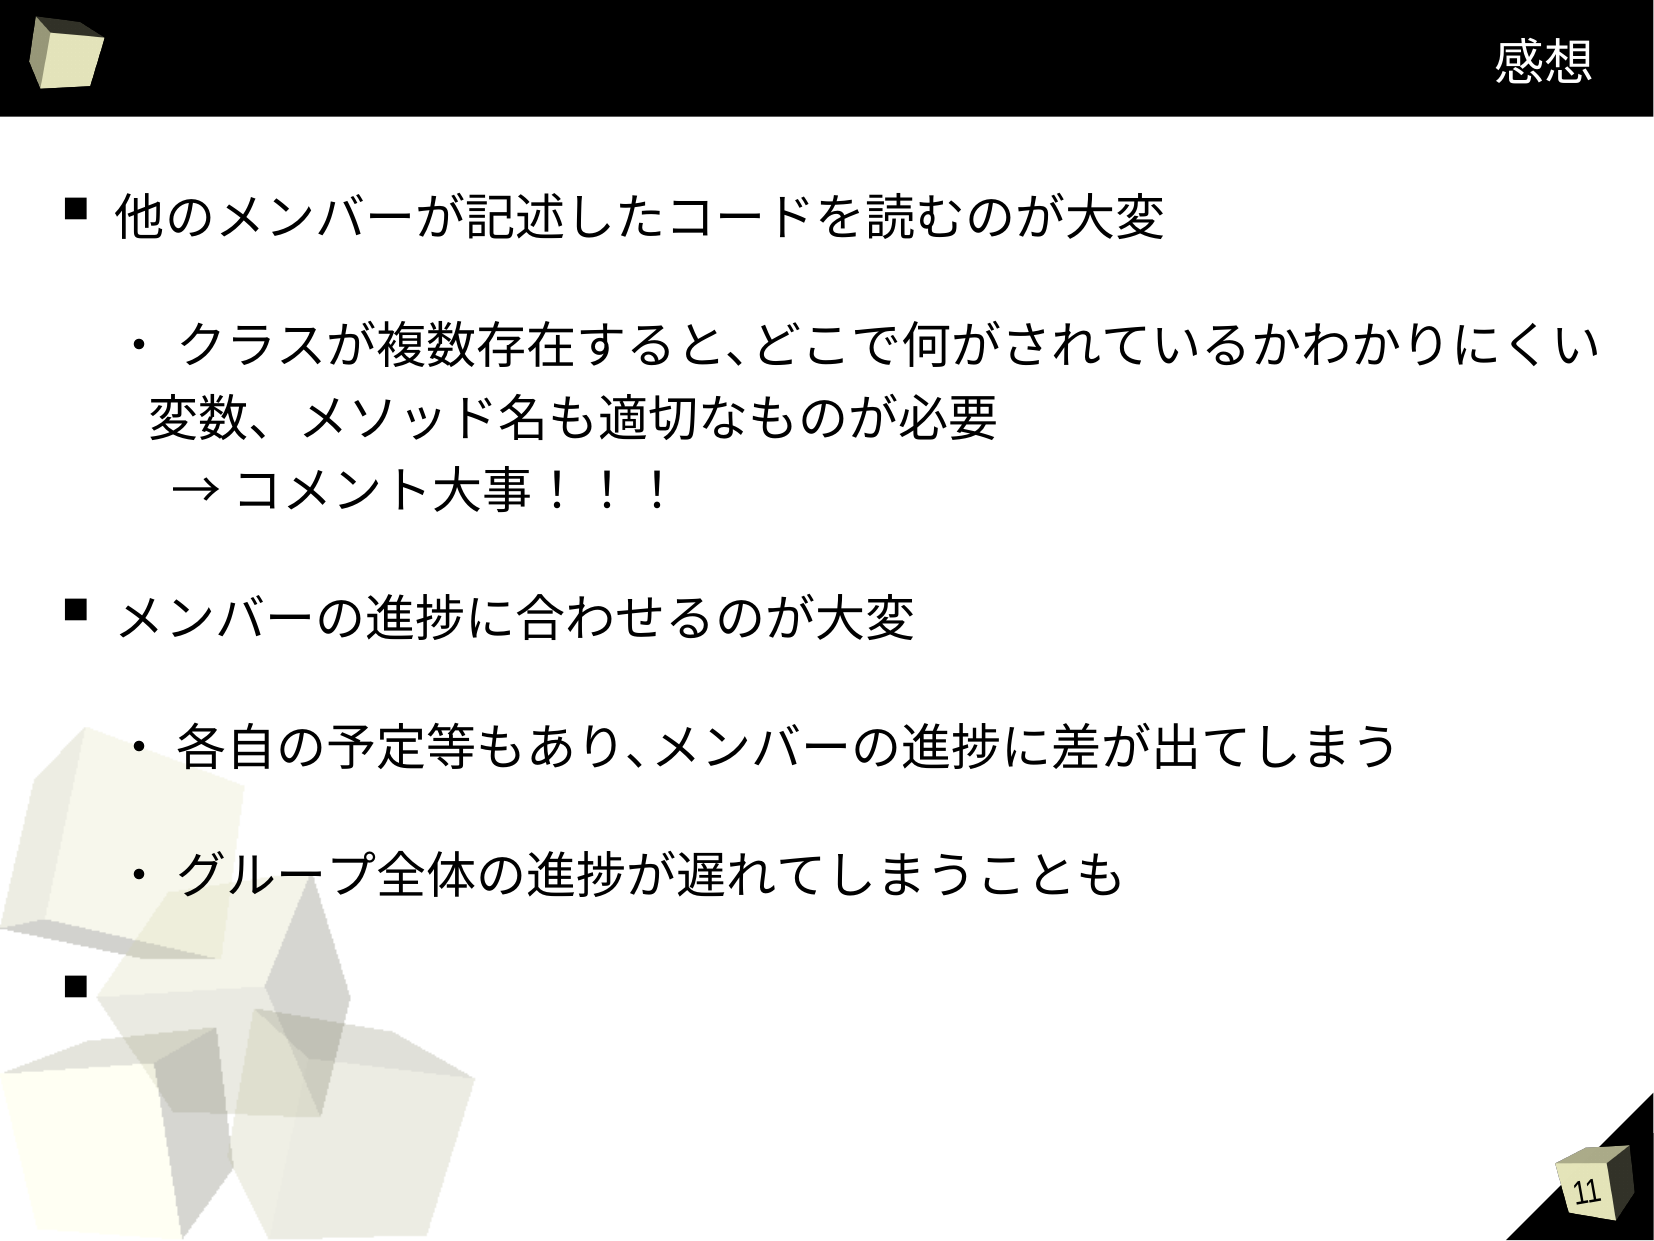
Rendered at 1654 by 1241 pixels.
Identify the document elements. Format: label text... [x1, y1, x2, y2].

list 他のメンバーが記述したコードを読むのが大変 ・ クラスが複数存在すると､どこで何がされているかわかりにくい 変数、メソッド名も適切なものが必要 → コメント大事！！！ メンバーの進捗に合わせるのが大変 ・ 各自の予定等もあり､メンバーの進捗に差が出てしまう ・ グループ全体の進捗が遅れてしまうことも [44, 177, 1611, 1214]
picture [0, 726, 477, 1241]
title 感想 [118, 0, 1595, 119]
